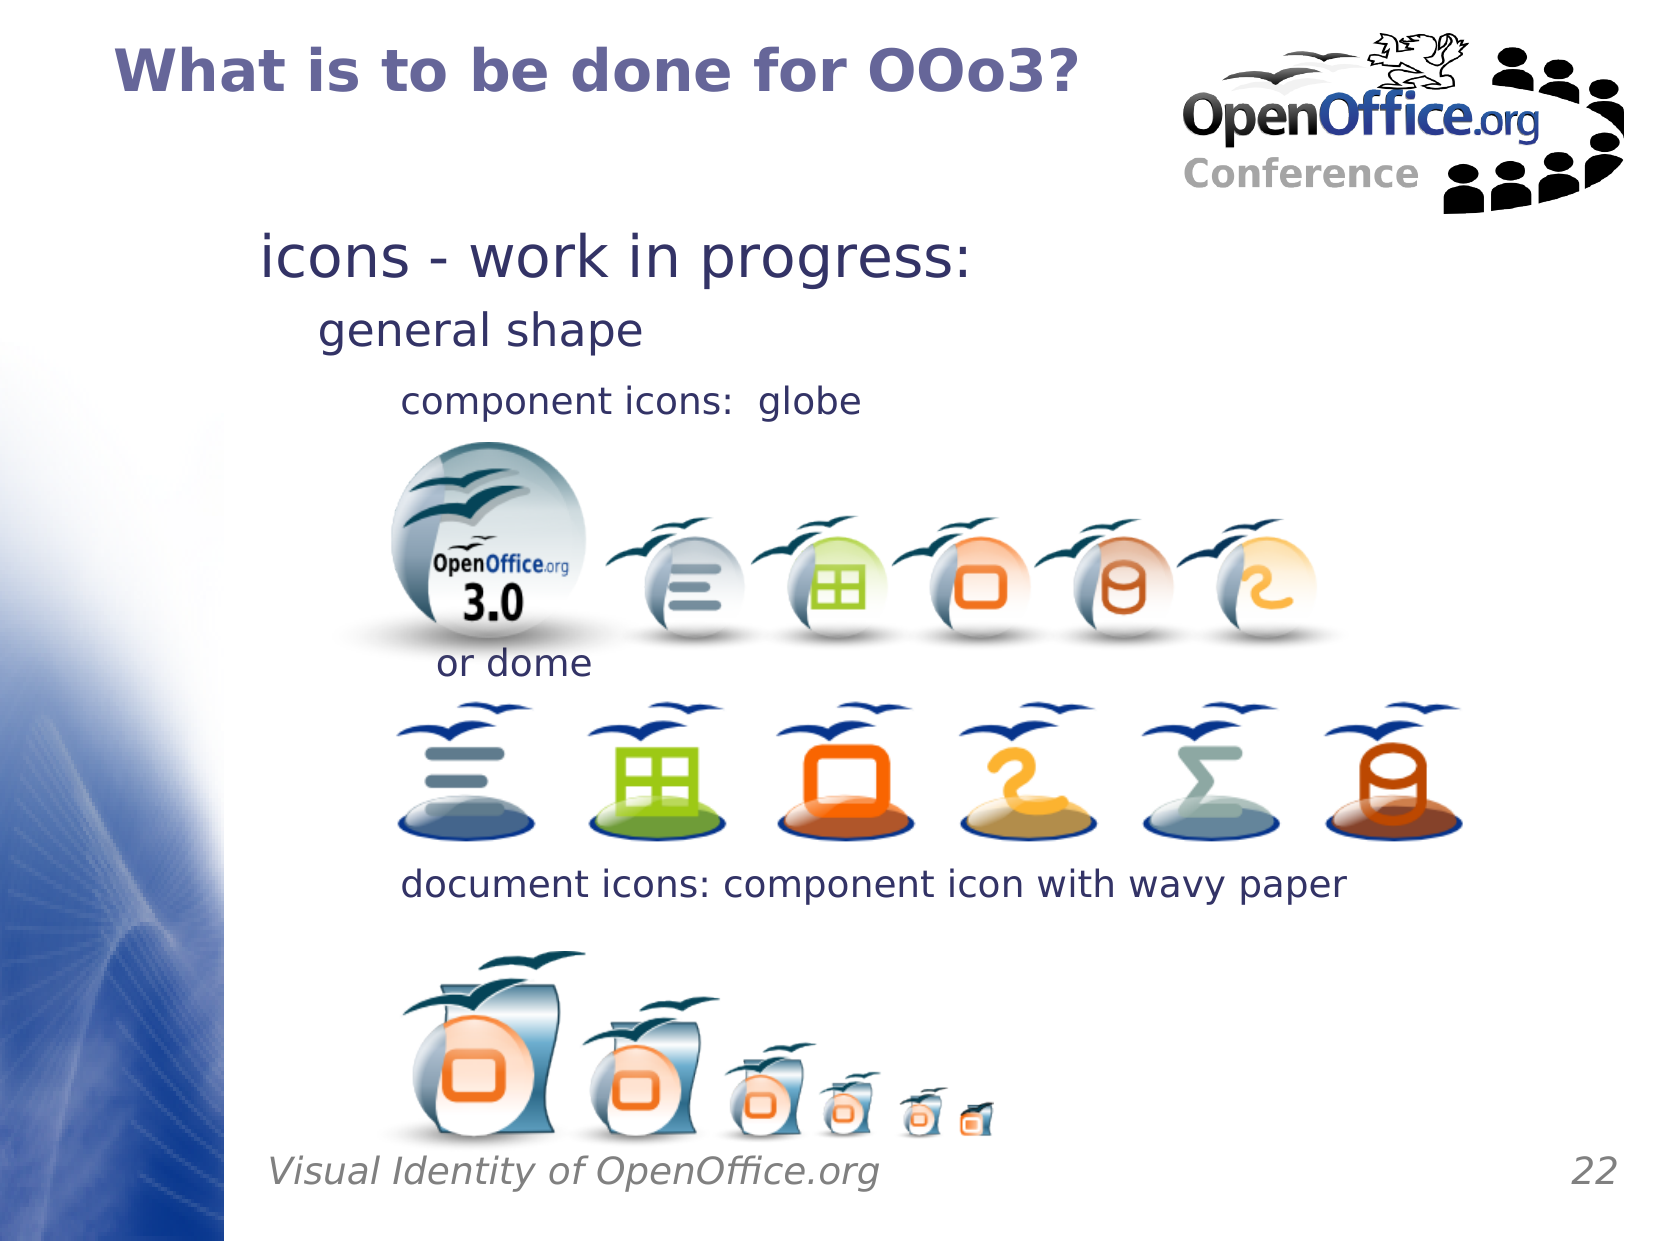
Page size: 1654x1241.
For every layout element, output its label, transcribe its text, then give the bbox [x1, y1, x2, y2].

picture [324, 442, 1352, 665]
picture [384, 683, 1477, 851]
picture [1183, 33, 1624, 214]
picture [372, 951, 994, 1152]
list icons - work in progress: general shape component icons: globe or dome document icons: component icon with wavy paper [223, 223, 1619, 1133]
picture [0, 0, 224, 1241]
title What is to be done for OOo3? [24, 15, 1123, 129]
